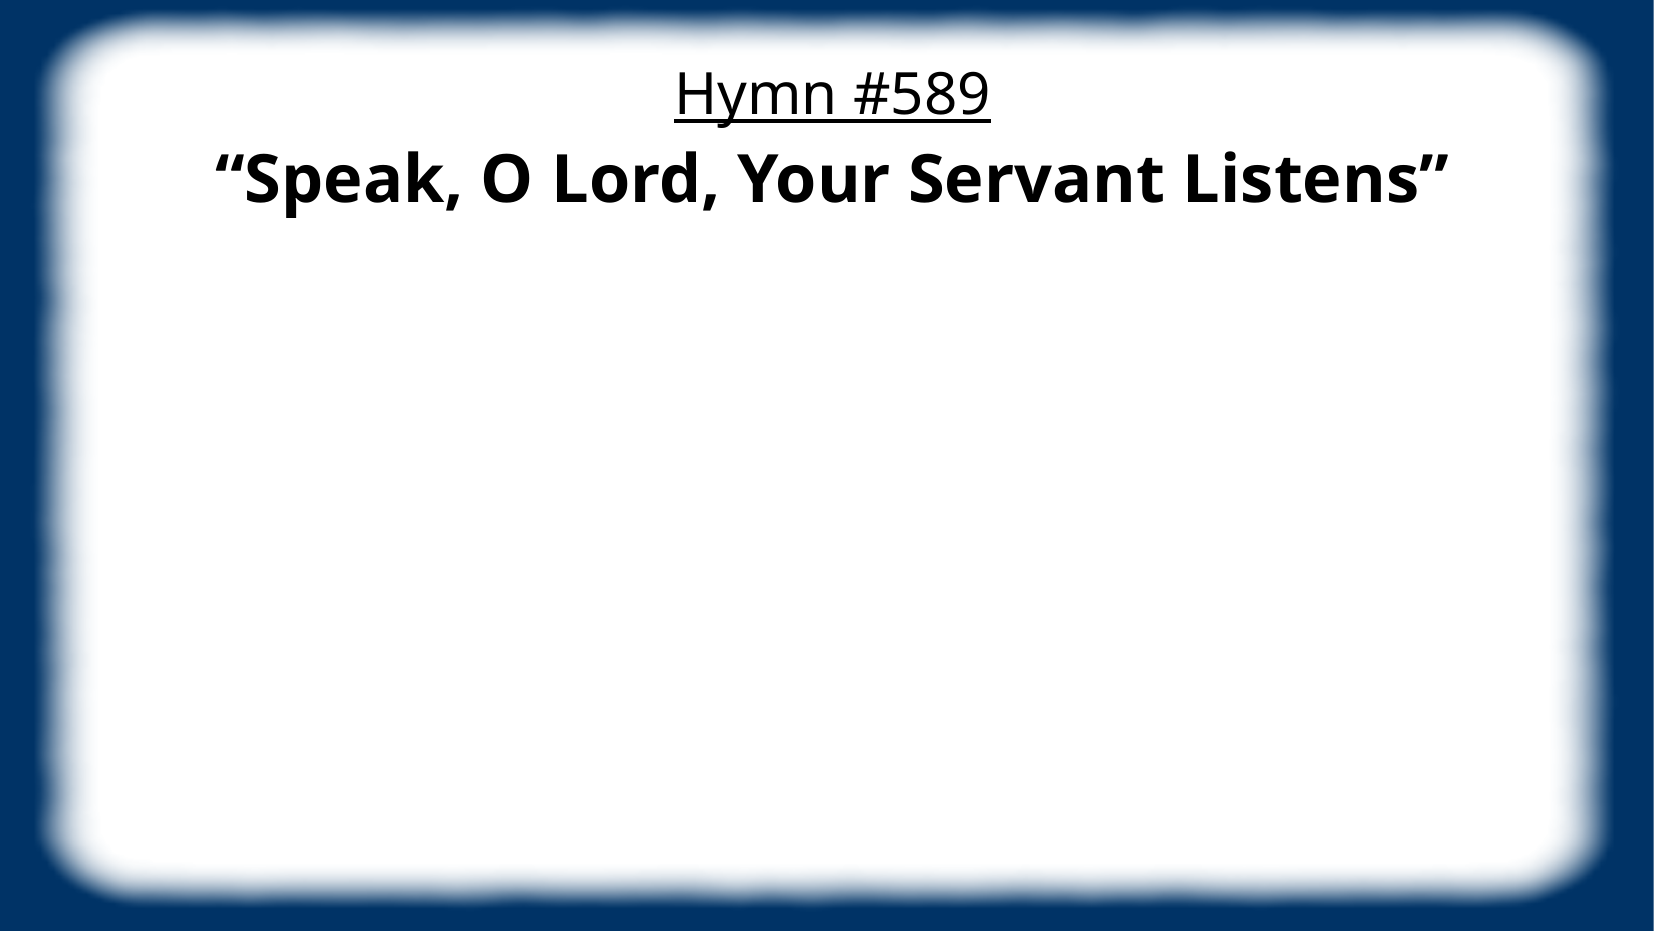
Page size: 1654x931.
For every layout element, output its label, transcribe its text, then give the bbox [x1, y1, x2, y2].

text_box Hymn #589 “Speak, O Lord, Your Servant Listens” [105, 45, 1561, 226]
picture [0, 0, 1654, 931]
